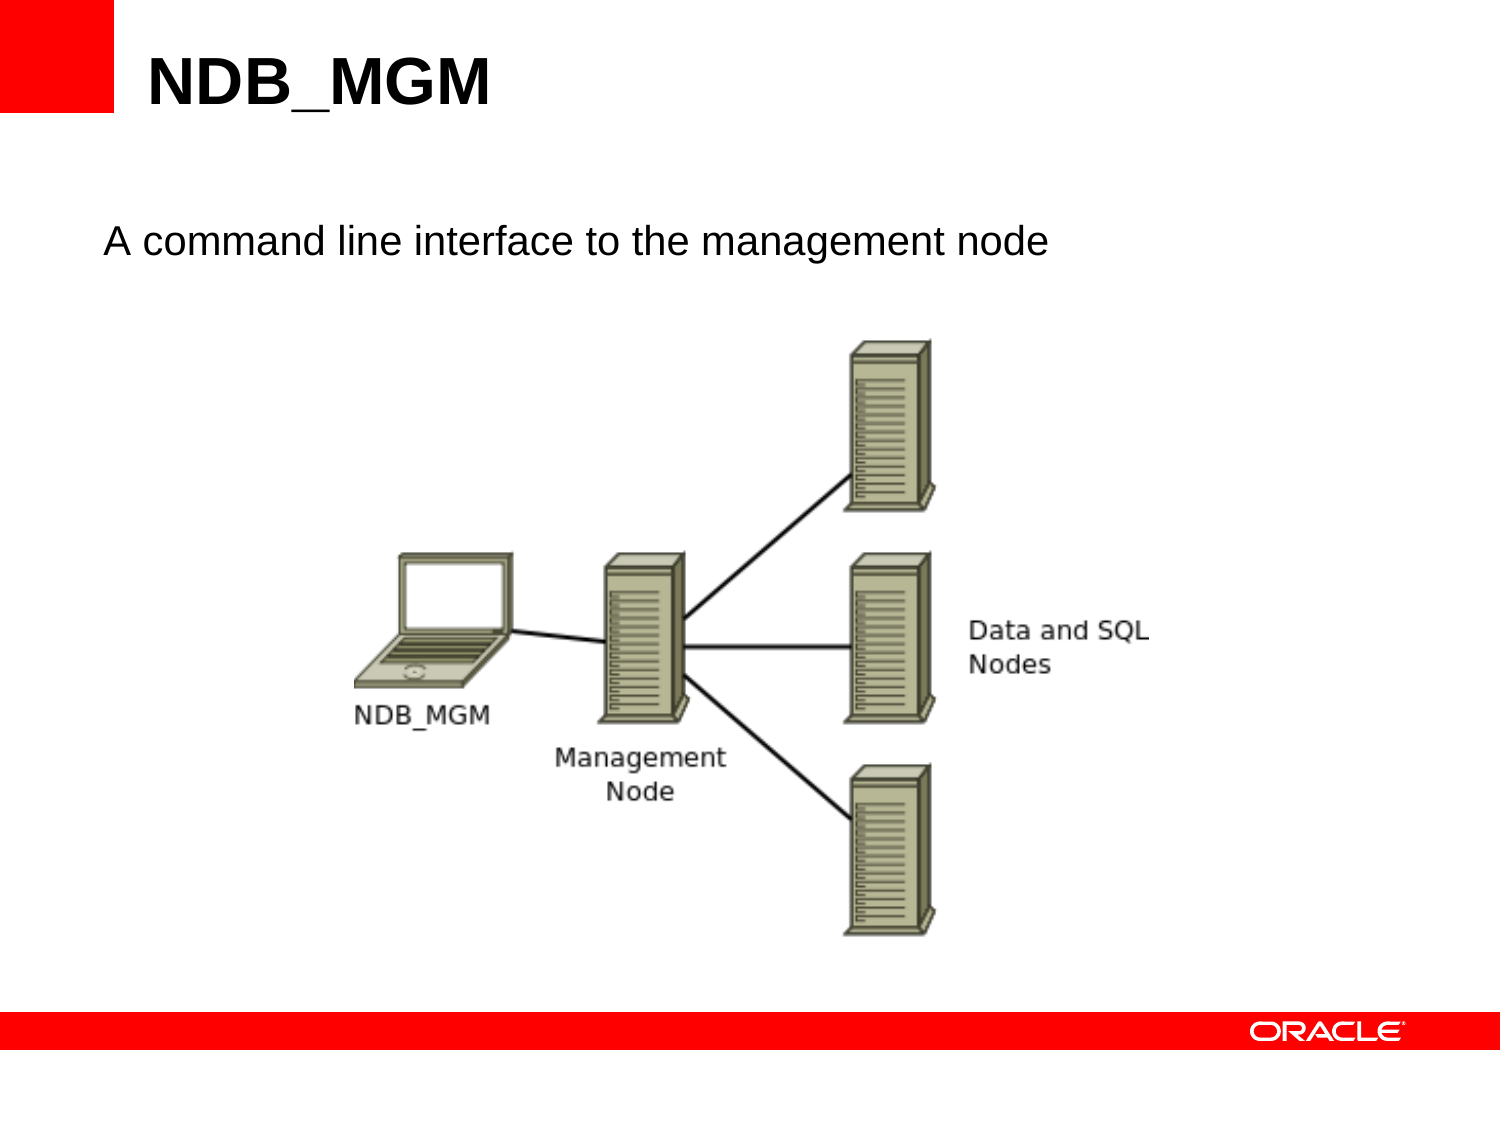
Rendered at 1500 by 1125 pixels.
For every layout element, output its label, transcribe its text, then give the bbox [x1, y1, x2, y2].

picture [0, 0, 114, 113]
text_box A command line interface to the management node [88, 206, 1388, 272]
title NDB_MGM [147, 8, 1392, 119]
picture [0, 1012, 1500, 1050]
picture [354, 320, 1149, 975]
